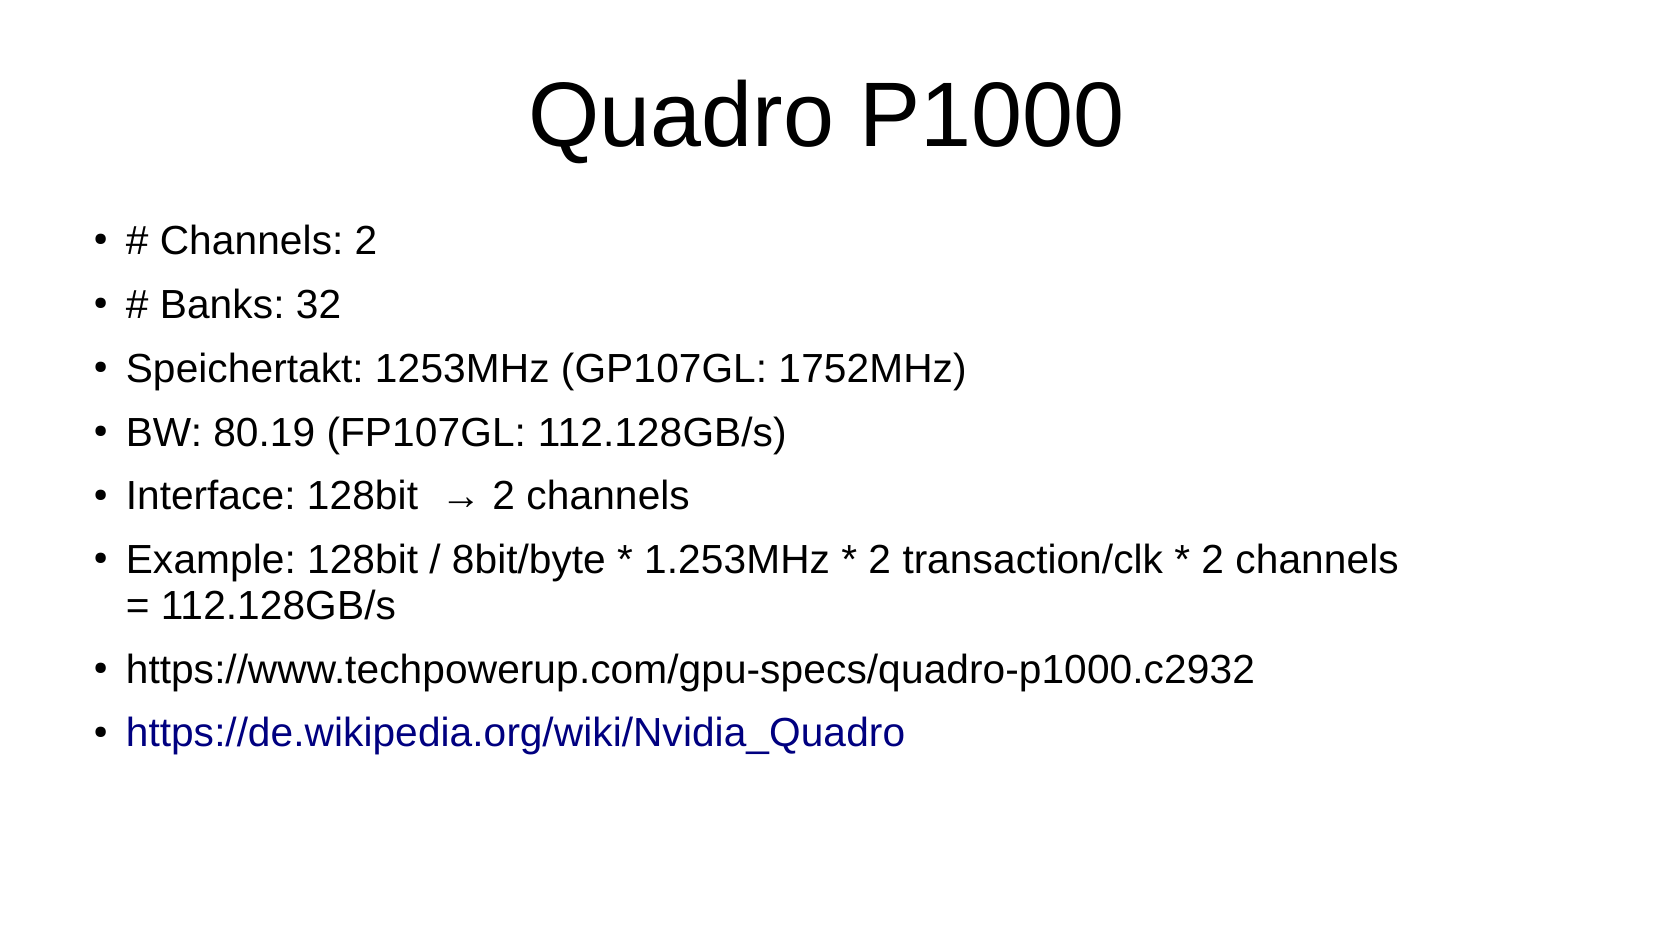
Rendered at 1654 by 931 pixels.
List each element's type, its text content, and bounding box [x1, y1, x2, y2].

list # Channels: 2 # Banks: 32 Speichertakt: 1253MHz (GP107GL: 1752MHz) BW: 80.19 (FP107GL: 112.128GB/s) Interface: 128bit → 2 channels Example: 128bit / 8bit/byte * 1.253MHz * 2 transaction/clk * 2 channels = 112.128GB/s https://www.techpowerup.com/gpu-specs/quadro-p1000.c2932 https://de.wikipedia.org/wiki/Nvidia_Quadro [82, 217, 1571, 758]
title Quadro P1000 [82, 37, 1571, 193]
